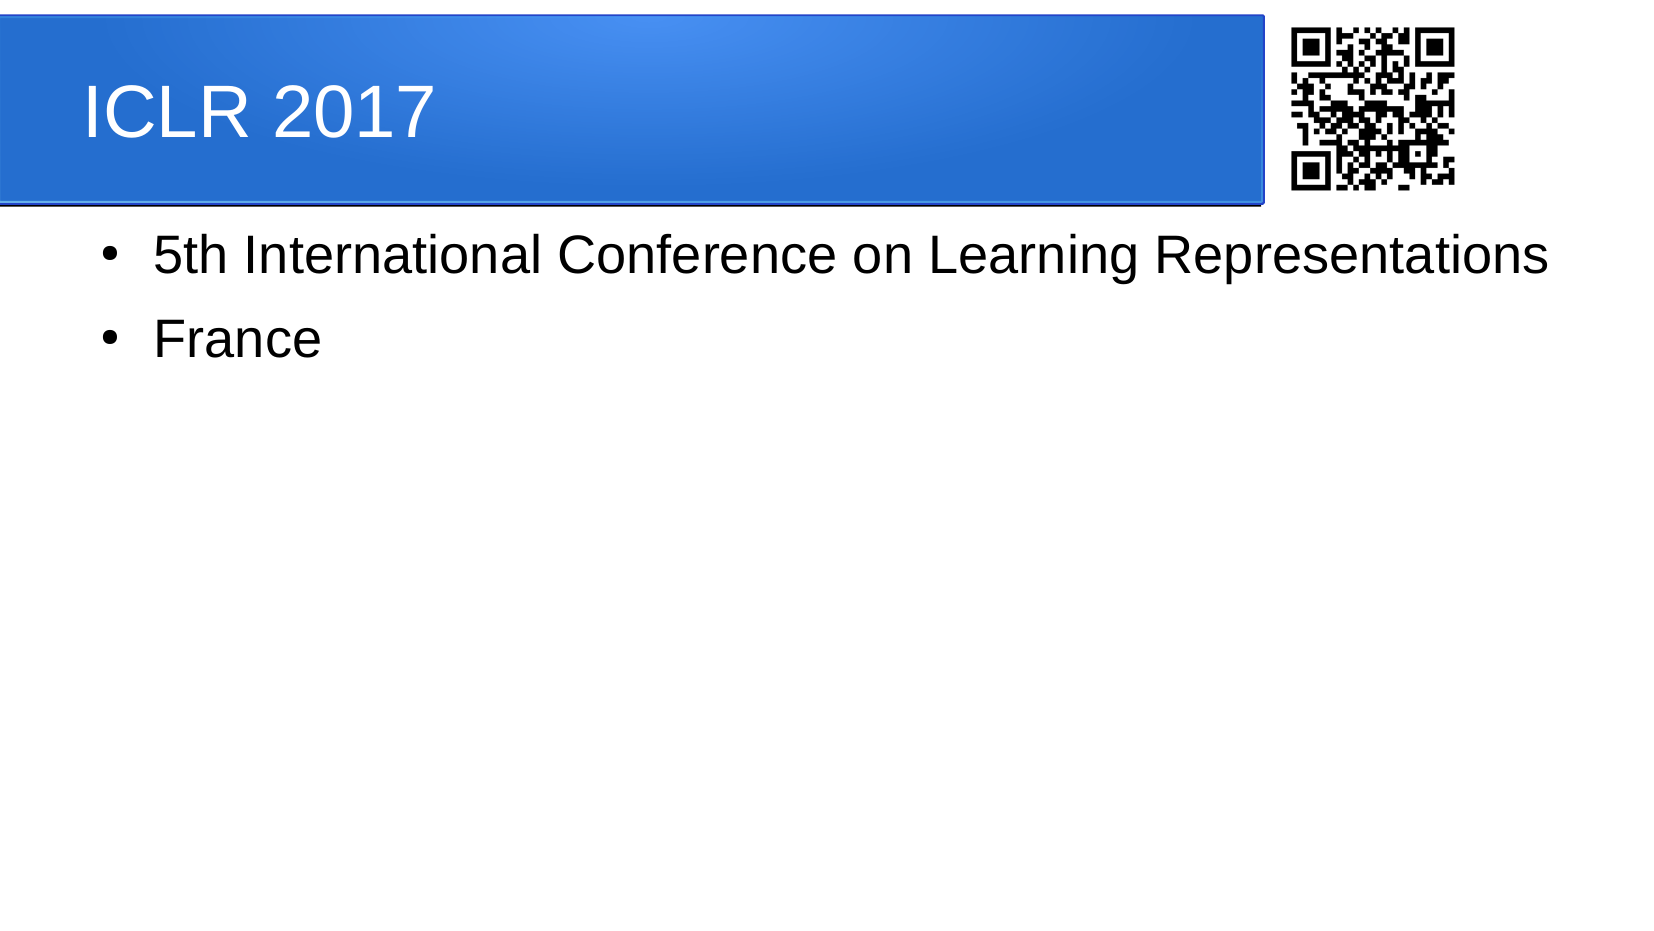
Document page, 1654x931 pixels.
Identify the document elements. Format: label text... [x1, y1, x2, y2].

picture [1269, 5, 1477, 213]
list 5th International Conference on Learning Representations France [82, 224, 1571, 764]
title ICLR 2017 [82, 35, 1235, 189]
